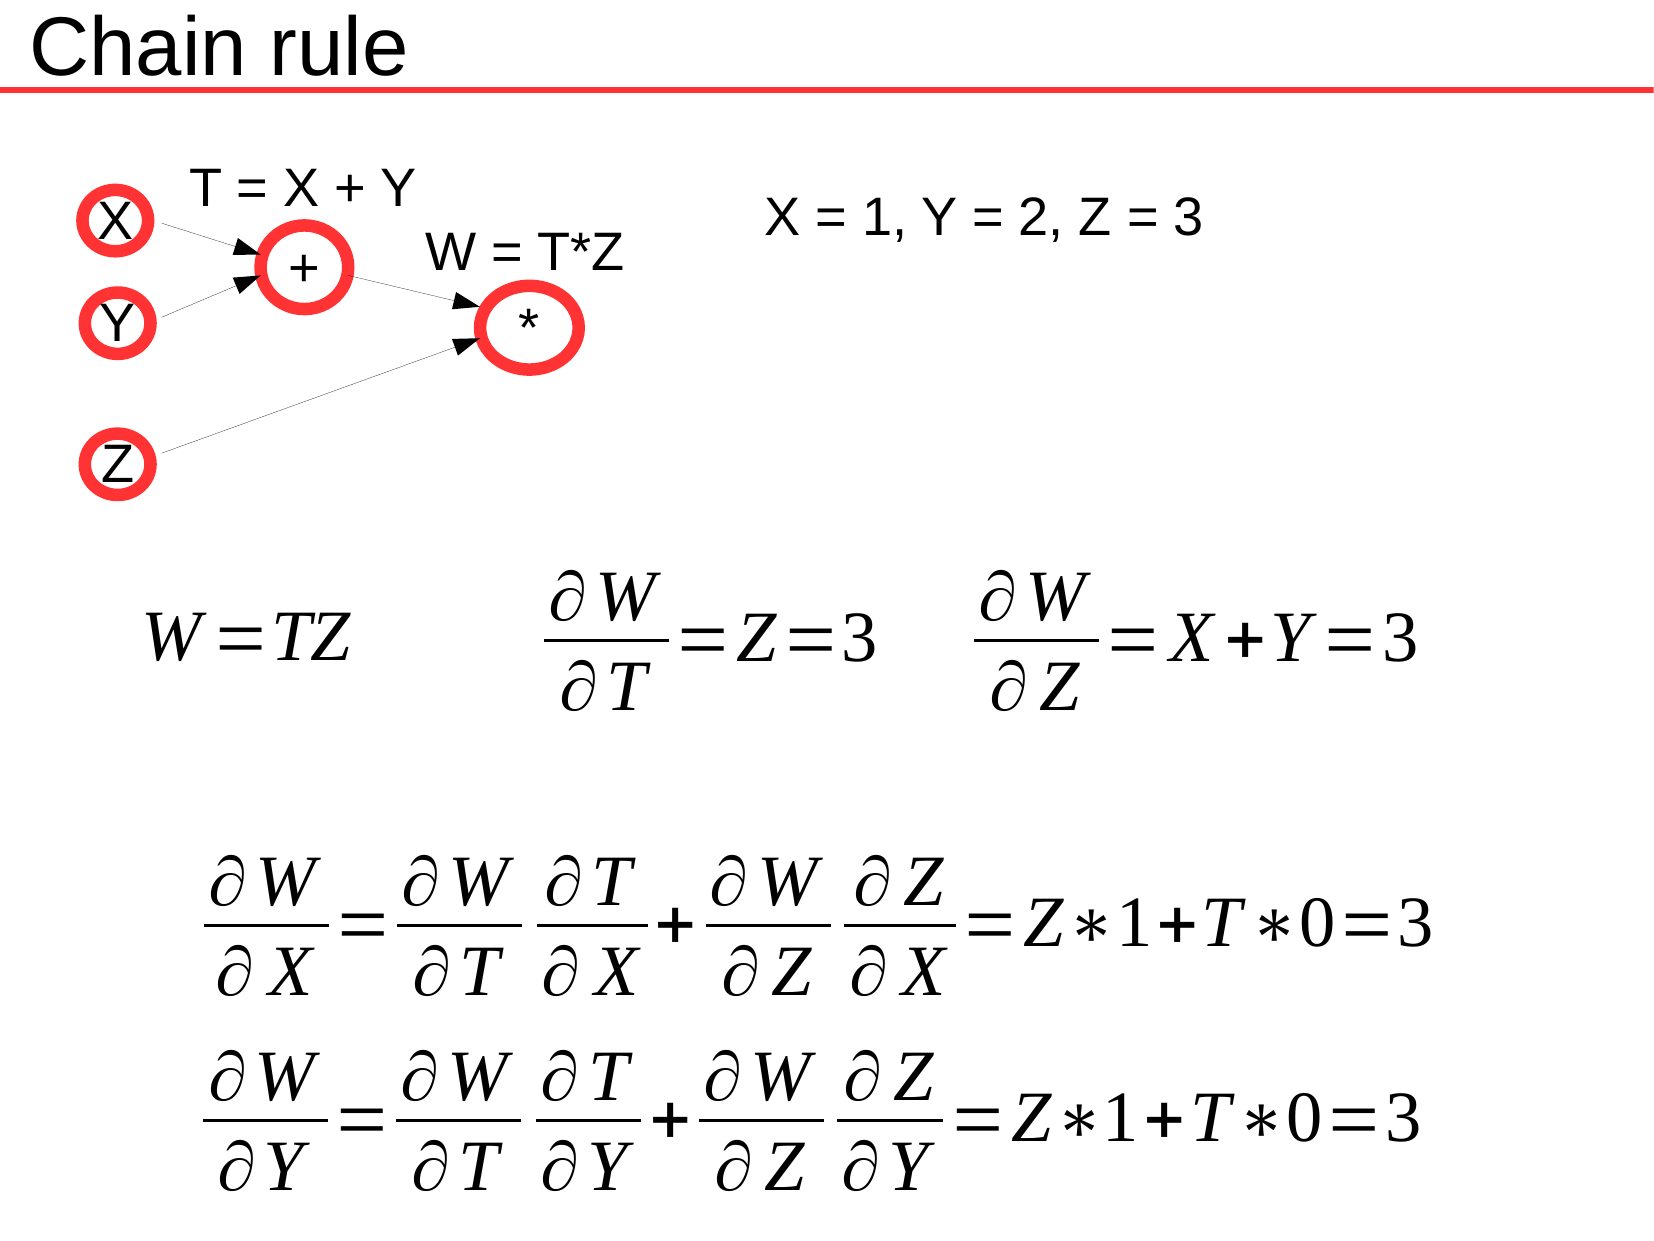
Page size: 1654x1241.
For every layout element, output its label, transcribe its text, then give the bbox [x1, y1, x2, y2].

text_box X [82, 189, 149, 252]
chart [195, 840, 1441, 1011]
chart [135, 595, 362, 676]
text_box X = 1, Y = 2, Z = 3 [750, 179, 1486, 316]
text_box Y [84, 292, 151, 354]
chart [194, 1035, 1429, 1206]
chart [965, 555, 1426, 726]
title Chain rule [29, 0, 1518, 94]
text_box Z [84, 433, 151, 496]
text_box + [265, 286, 344, 310]
text_box * [487, 350, 572, 370]
chart [534, 555, 886, 726]
text_box W = T*Z [360, 213, 691, 350]
text_box T = X + Y [163, 150, 443, 286]
